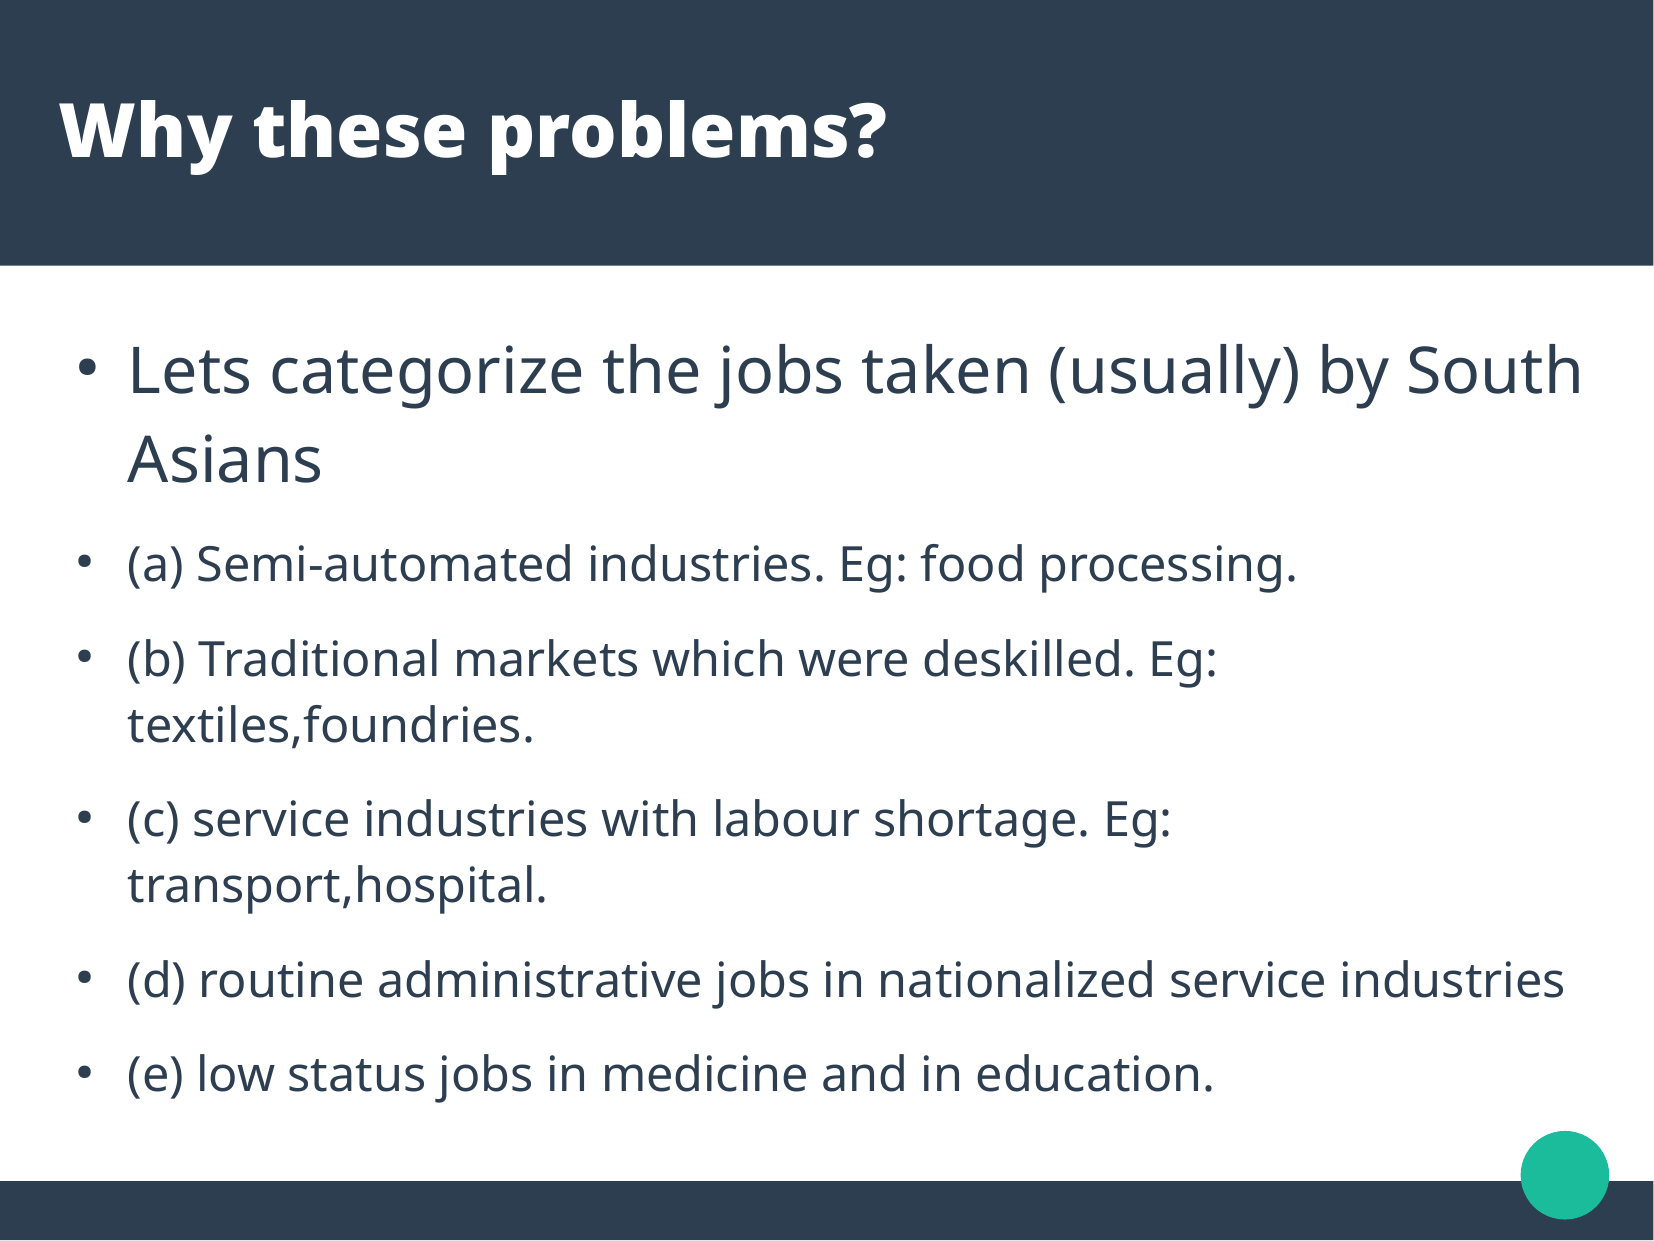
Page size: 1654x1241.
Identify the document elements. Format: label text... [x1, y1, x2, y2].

title Why these problems? [59, 49, 1595, 207]
list Lets categorize the jobs taken (usually) by South Asians (a) Semi-automated industries. Eg: food processing. (b) Traditional markets which were deskilled. Eg: textiles,foundries. (c) service industries with labour shortage. Eg: transport,hospital. (d) routine administrative jobs in nationalized service industries (e) low status jobs in medicine and in education. [59, 324, 1595, 1152]
